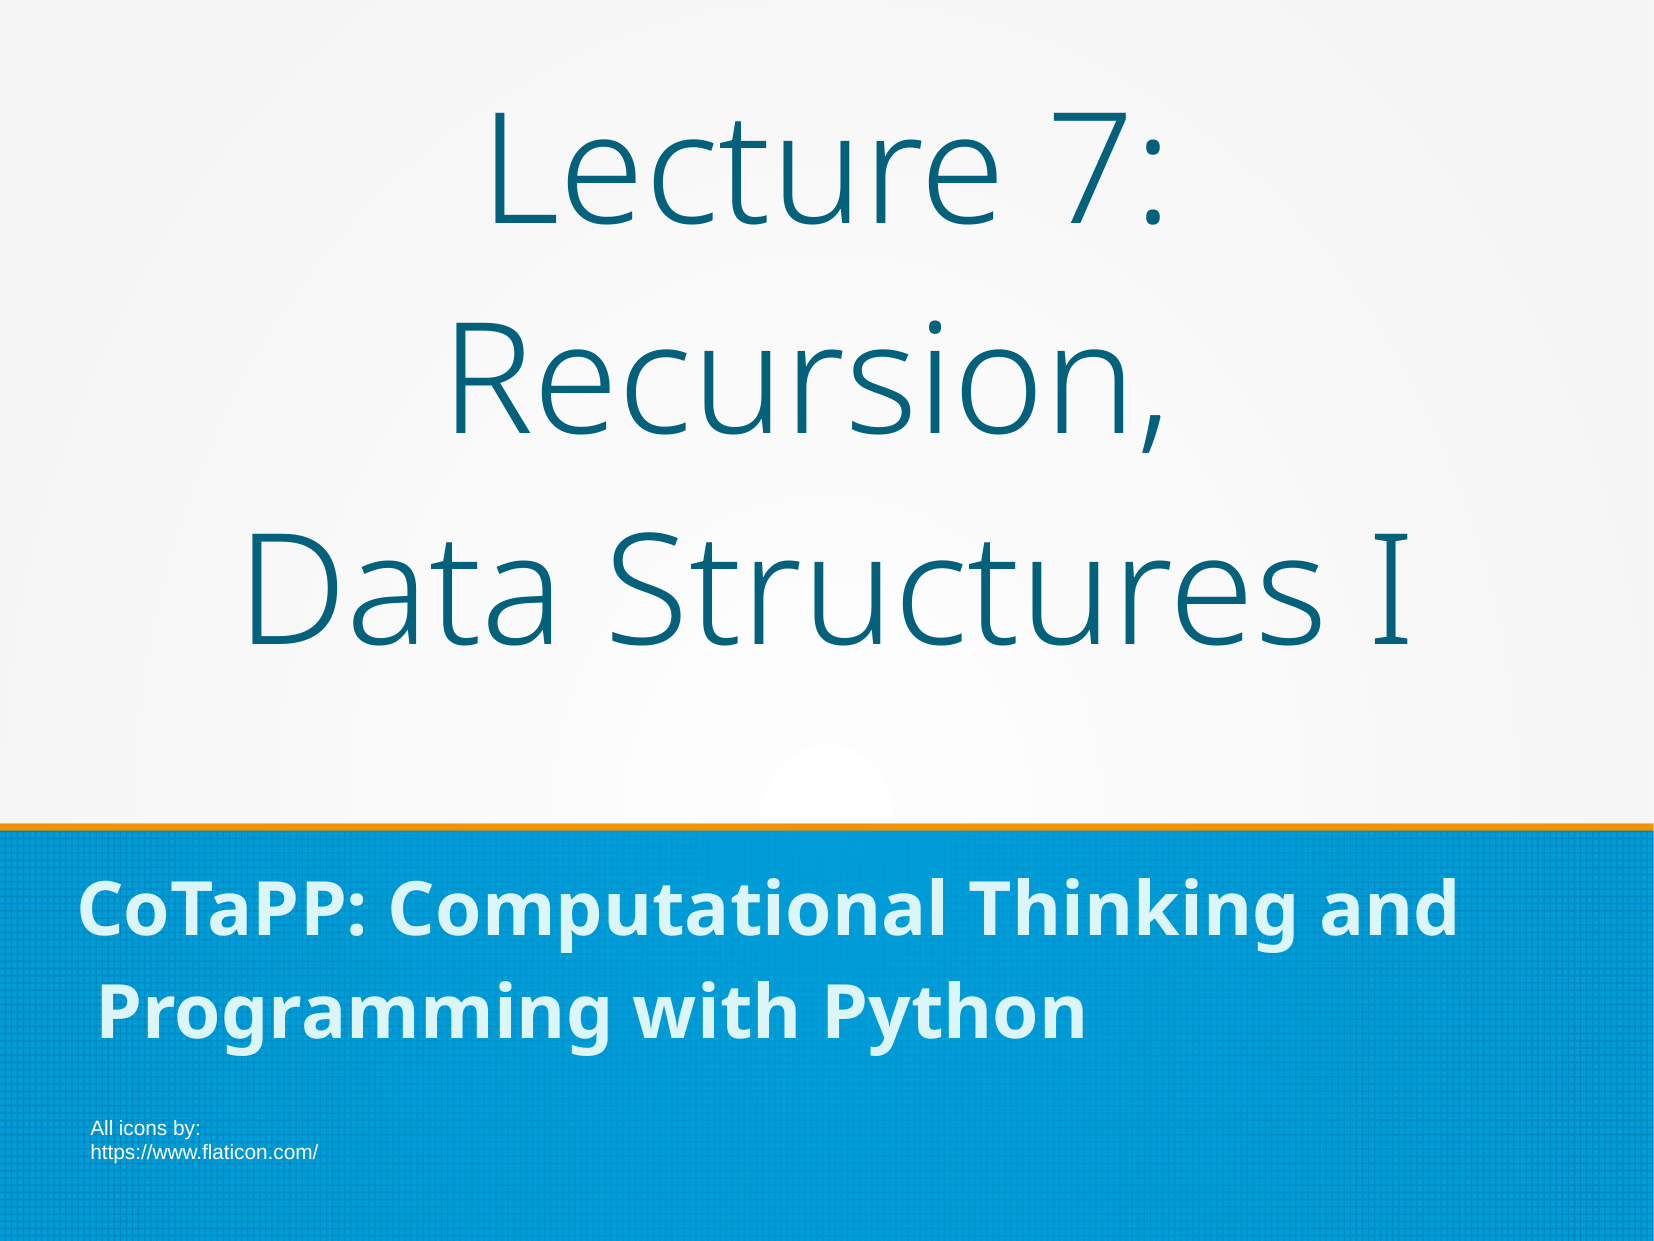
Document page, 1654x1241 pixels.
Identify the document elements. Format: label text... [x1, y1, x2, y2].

title Lecture 7: Recursion, Data Structures I [82, 49, 1571, 690]
picture [0, 0, 1654, 830]
subtitle CoTaPP: Computational Thinking and Programming with Python [76, 855, 1639, 1062]
text_box All icons by: https://www.flaticon.com/ [75, 1109, 361, 1172]
